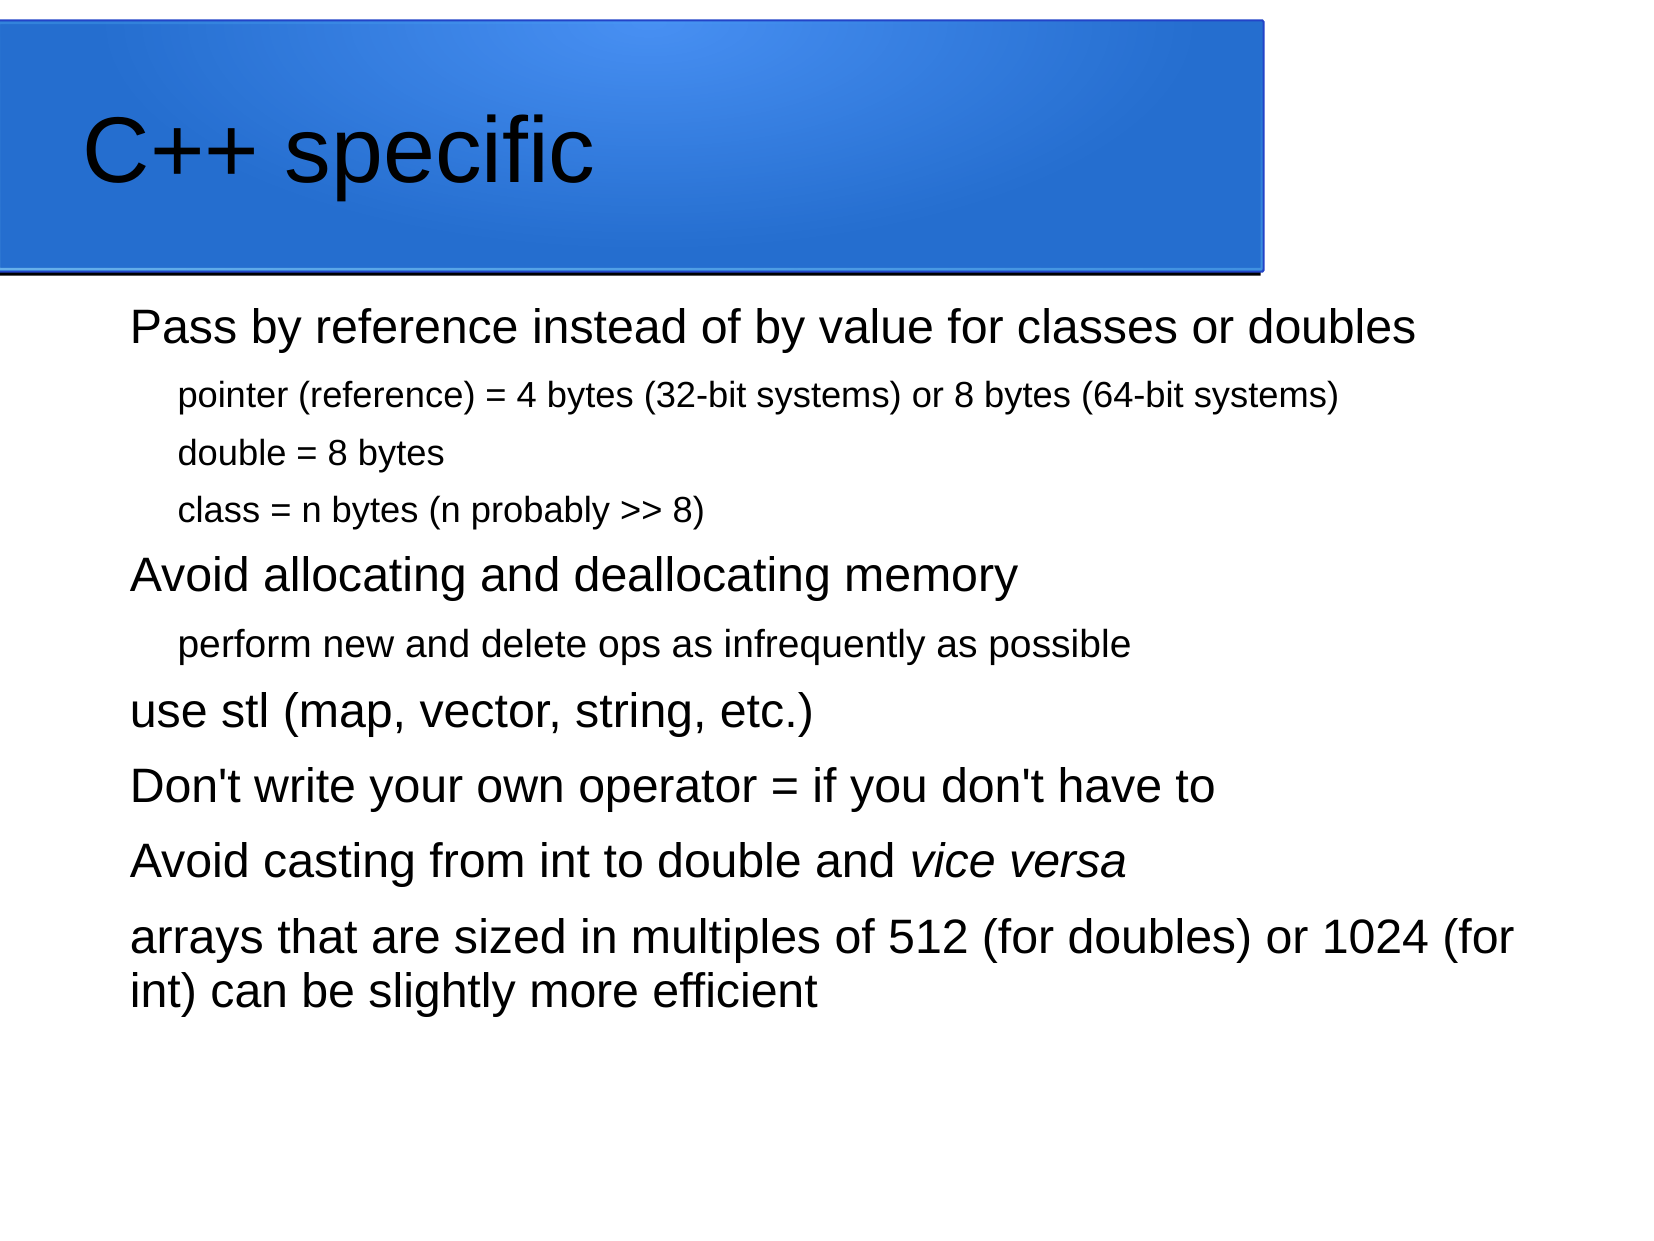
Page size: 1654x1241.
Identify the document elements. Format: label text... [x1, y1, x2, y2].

title C++ specific [82, 47, 1234, 253]
list Pass by reference instead of by value for classes or doubles pointer (reference) = 4 bytes (32-bit systems) or 8 bytes (64-bit systems) double = 8 bytes class = n bytes (n probably >> 8) Avoid allocating and deallocating memory perform new and delete ops as infrequently as possible use stl (map, vector, string, etc.) Don't write your own operator = if you don't have to Avoid casting from int to double and vice versa arrays that are sized in multiples of 512 (for doubles) or 1024 (for int) can be slightly more efficient [82, 299, 1571, 1019]
